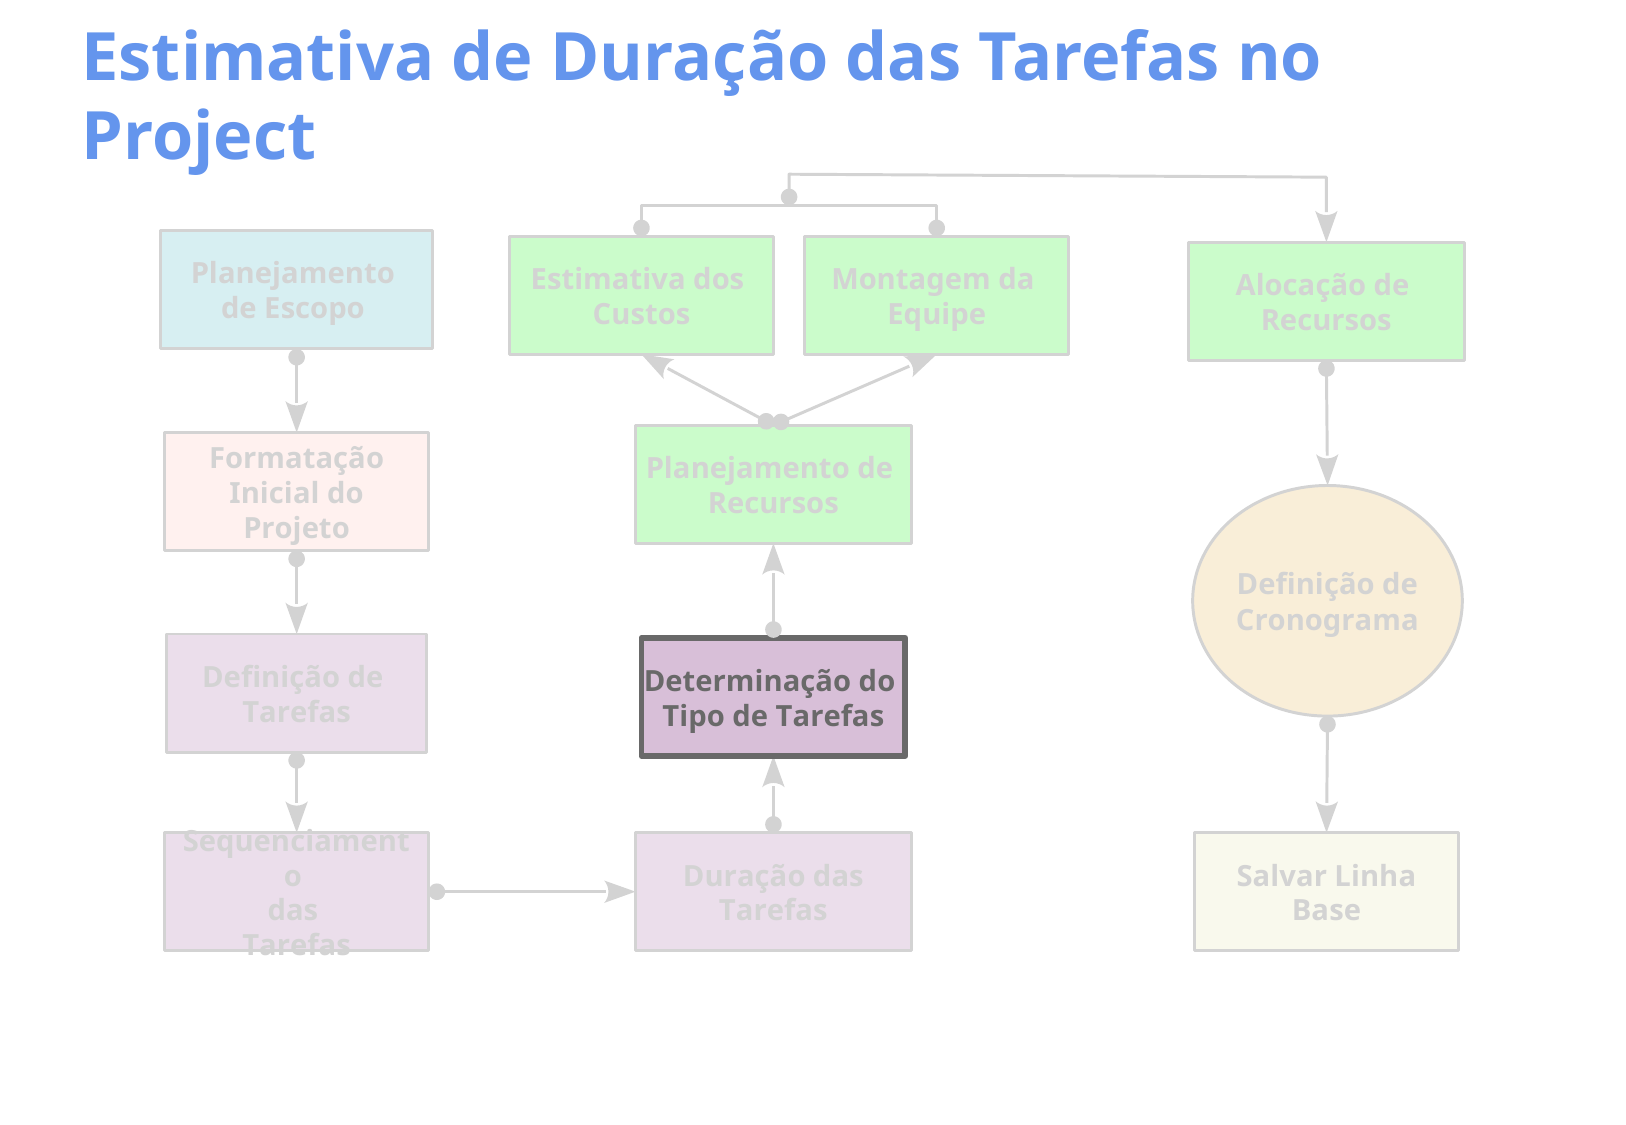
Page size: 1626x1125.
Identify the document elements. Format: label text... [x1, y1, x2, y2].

text_box Alocação de Recursos [1188, 242, 1465, 361]
text_box Estimativa dos Custos [509, 236, 774, 355]
text_box Determinação do Tipo de Tarefas [641, 637, 906, 756]
text_box Definição de Cronograma [1192, 485, 1463, 717]
text_box Planejamento de Recursos [635, 425, 912, 544]
text_box Definição de Tarefas [166, 634, 427, 753]
text_box Formatação Inicial do Projeto [164, 432, 429, 551]
text_box Planejamento de Escopo [160, 230, 433, 349]
text_box Salvar Linha Base [1194, 832, 1459, 951]
text_box Sequenciamento das Tarefas [164, 832, 429, 951]
title Estimativa de Duração das Tarefas no Project [81, 13, 1544, 174]
text_box Montagem da Equipe [804, 236, 1069, 355]
text_box Duração das Tarefas [635, 832, 912, 951]
